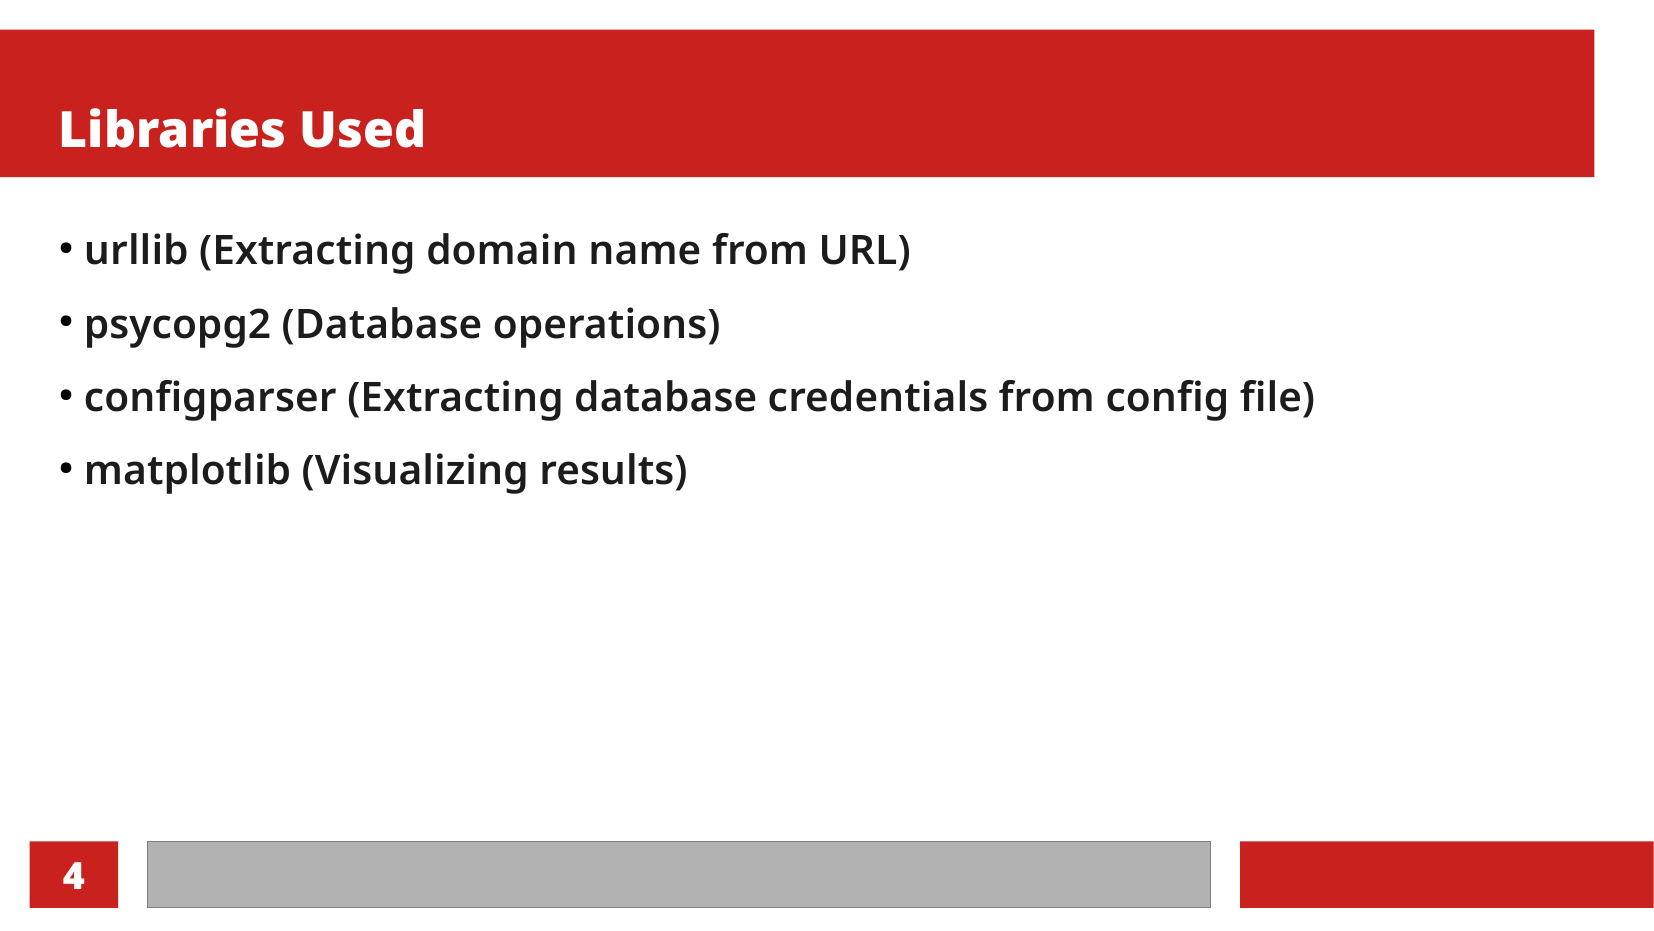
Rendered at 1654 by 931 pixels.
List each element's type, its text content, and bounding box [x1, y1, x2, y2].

list urllib (Extracting domain name from URL) psycopg2 (Database operations) configparser (Extracting database credentials from config file) matplotlib (Visualizing results) [59, 221, 1565, 798]
title Libraries Used [59, 44, 1595, 163]
